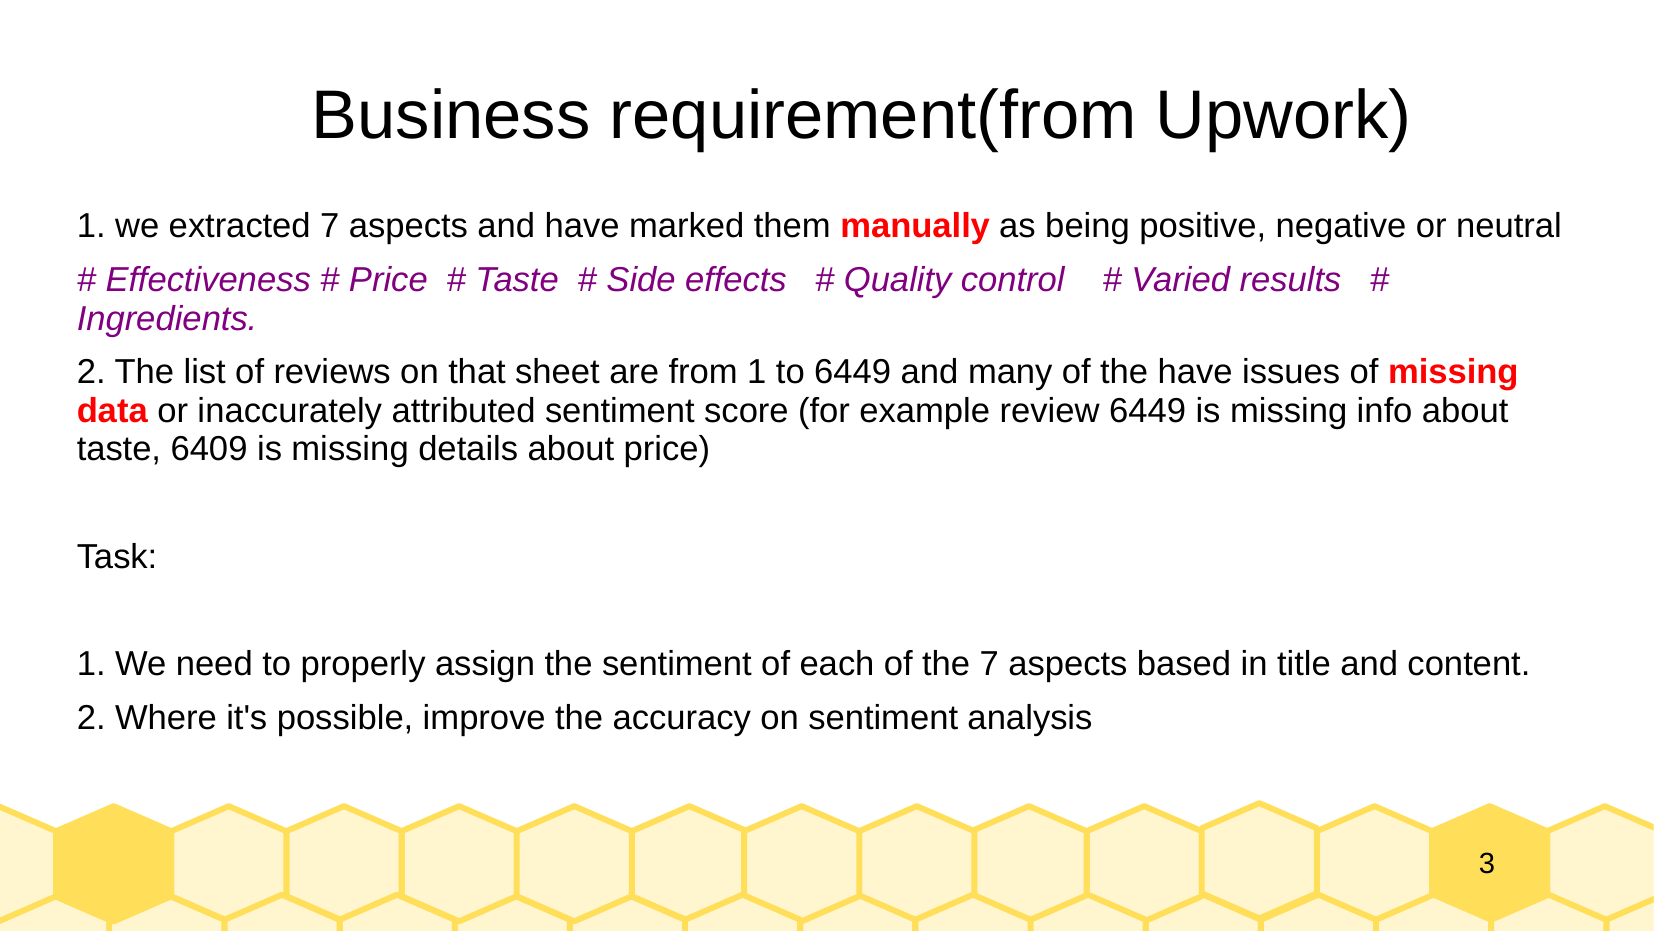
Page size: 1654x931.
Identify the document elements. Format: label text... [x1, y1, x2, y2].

list 1. we extracted 7 aspects and have marked them manually as being positive, negative or neutral # Effectiveness # Price # Taste # Side effects # Quality control # Varied results # Ingredients. 2. The list of reviews on that sheet are from 1 to 6449 and many of the have issues of missing data or inaccurately attributed sentiment score (for example review 6449 is missing info about taste, 6409 is missing details about price) Task: 1. We need to properly assign the sentiment of each of the 7 aspects based in title and content. 2. Where it's possible, improve the accuracy on sentiment analysis [76, 206, 1565, 747]
title Business requirement(from Upwork) [82, 37, 1571, 193]
